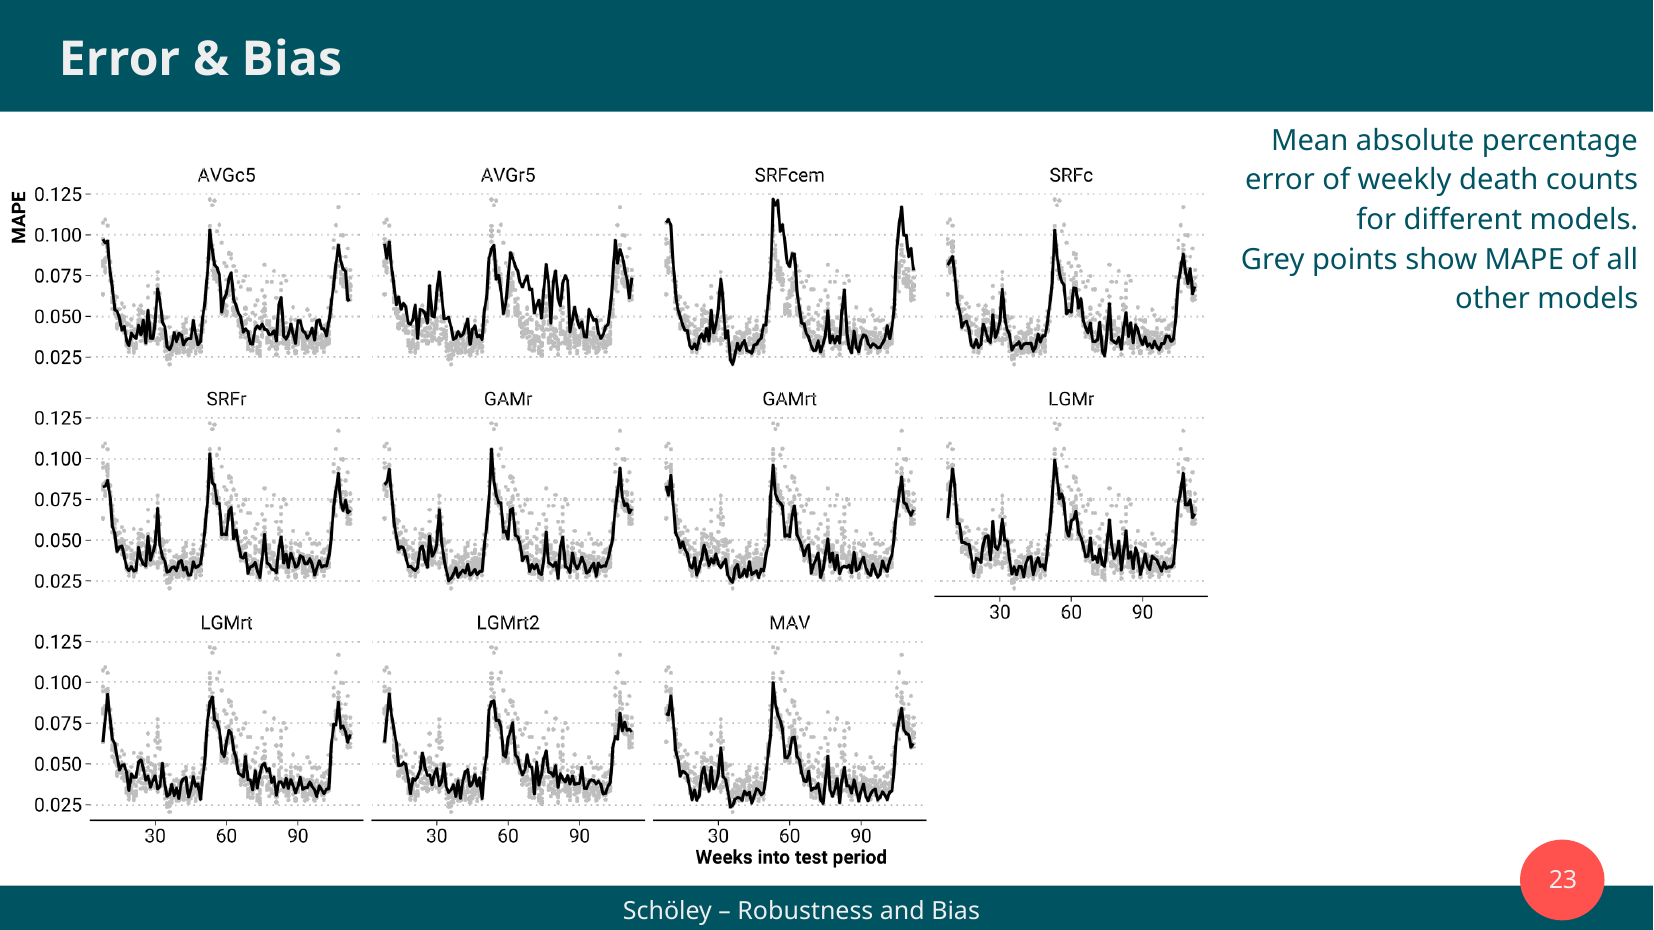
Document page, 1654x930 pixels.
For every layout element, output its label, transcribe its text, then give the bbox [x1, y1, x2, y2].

text_box Mean absolute percentage error of weekly death counts for different models. Grey points show MAPE of all other models [1215, 111, 1653, 403]
picture [2, 149, 1216, 878]
title Error & Bias [58, 0, 1594, 117]
